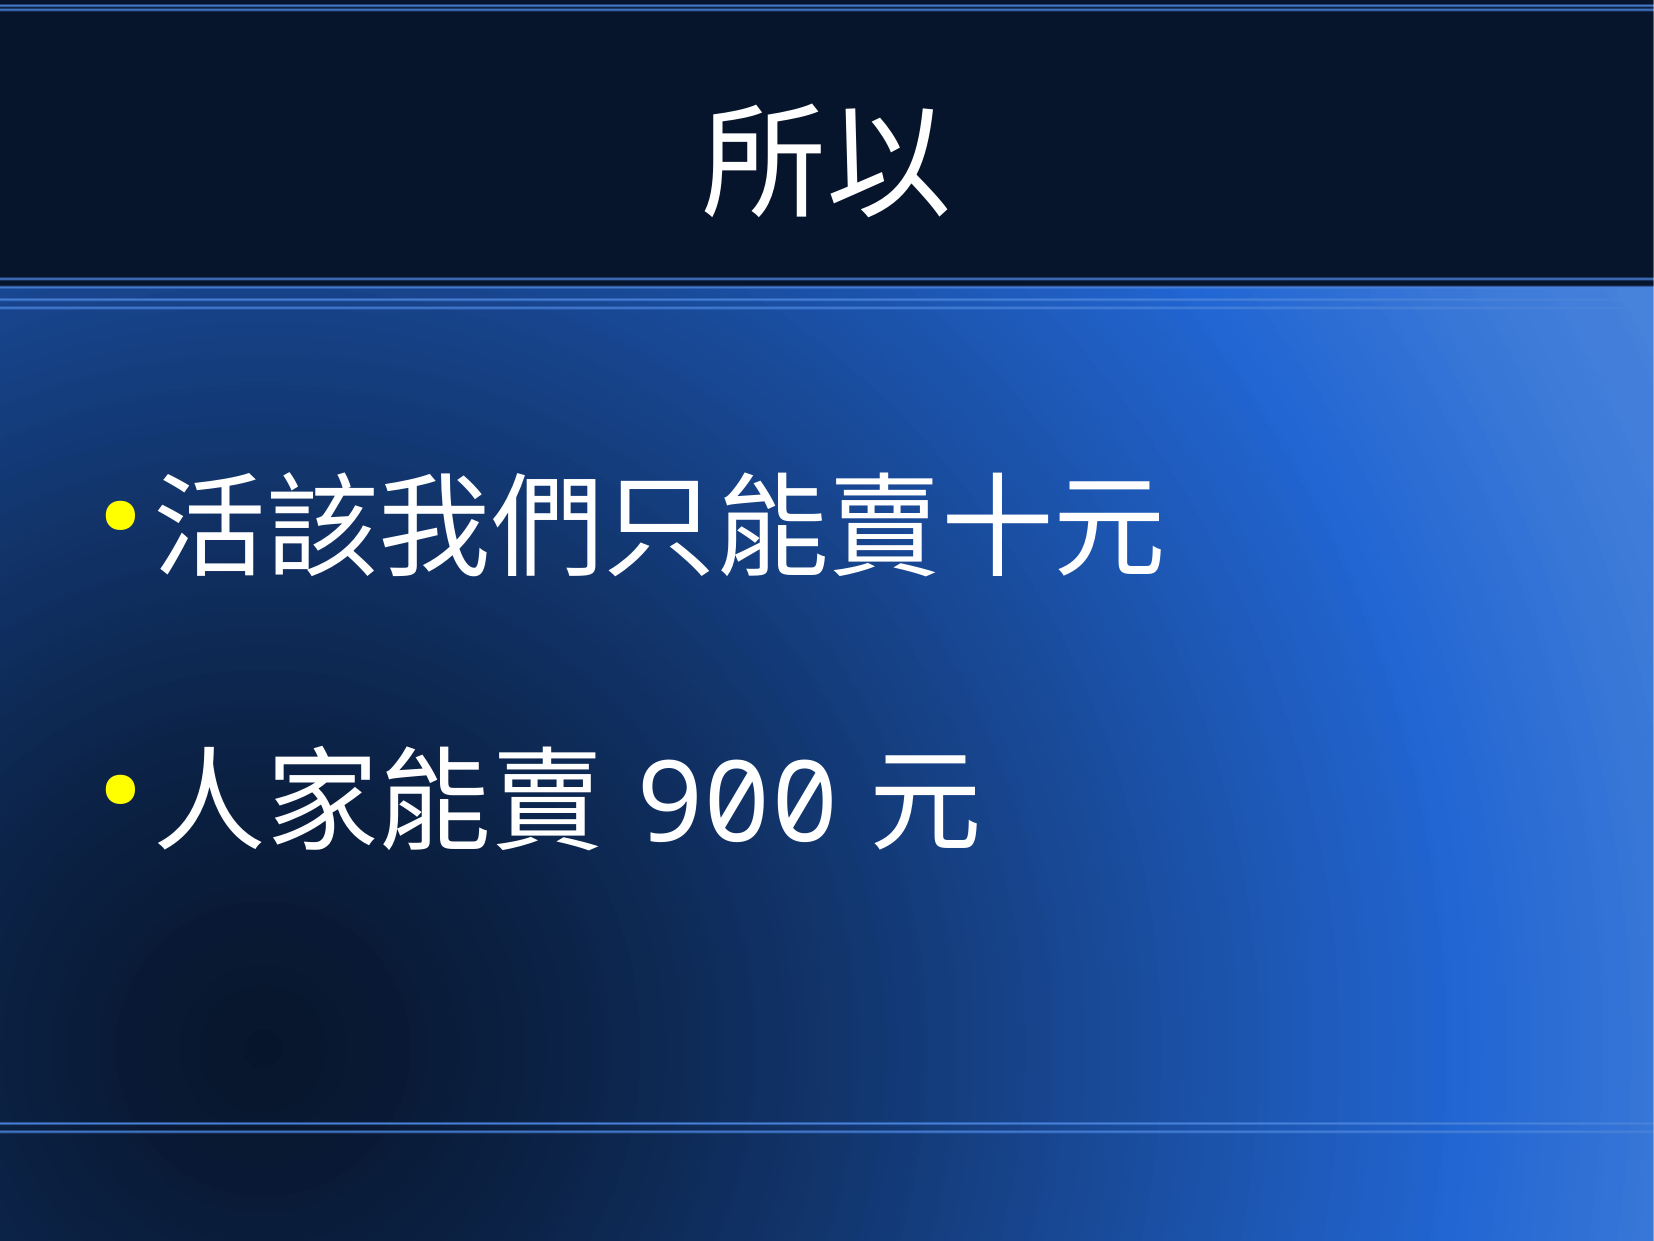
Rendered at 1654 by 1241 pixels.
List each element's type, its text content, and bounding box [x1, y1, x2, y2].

title 所以 [82, 49, 1571, 257]
picture [0, 0, 1654, 1241]
list 活該我們只能賣十元 人家能賣900元 [82, 355, 1571, 1241]
